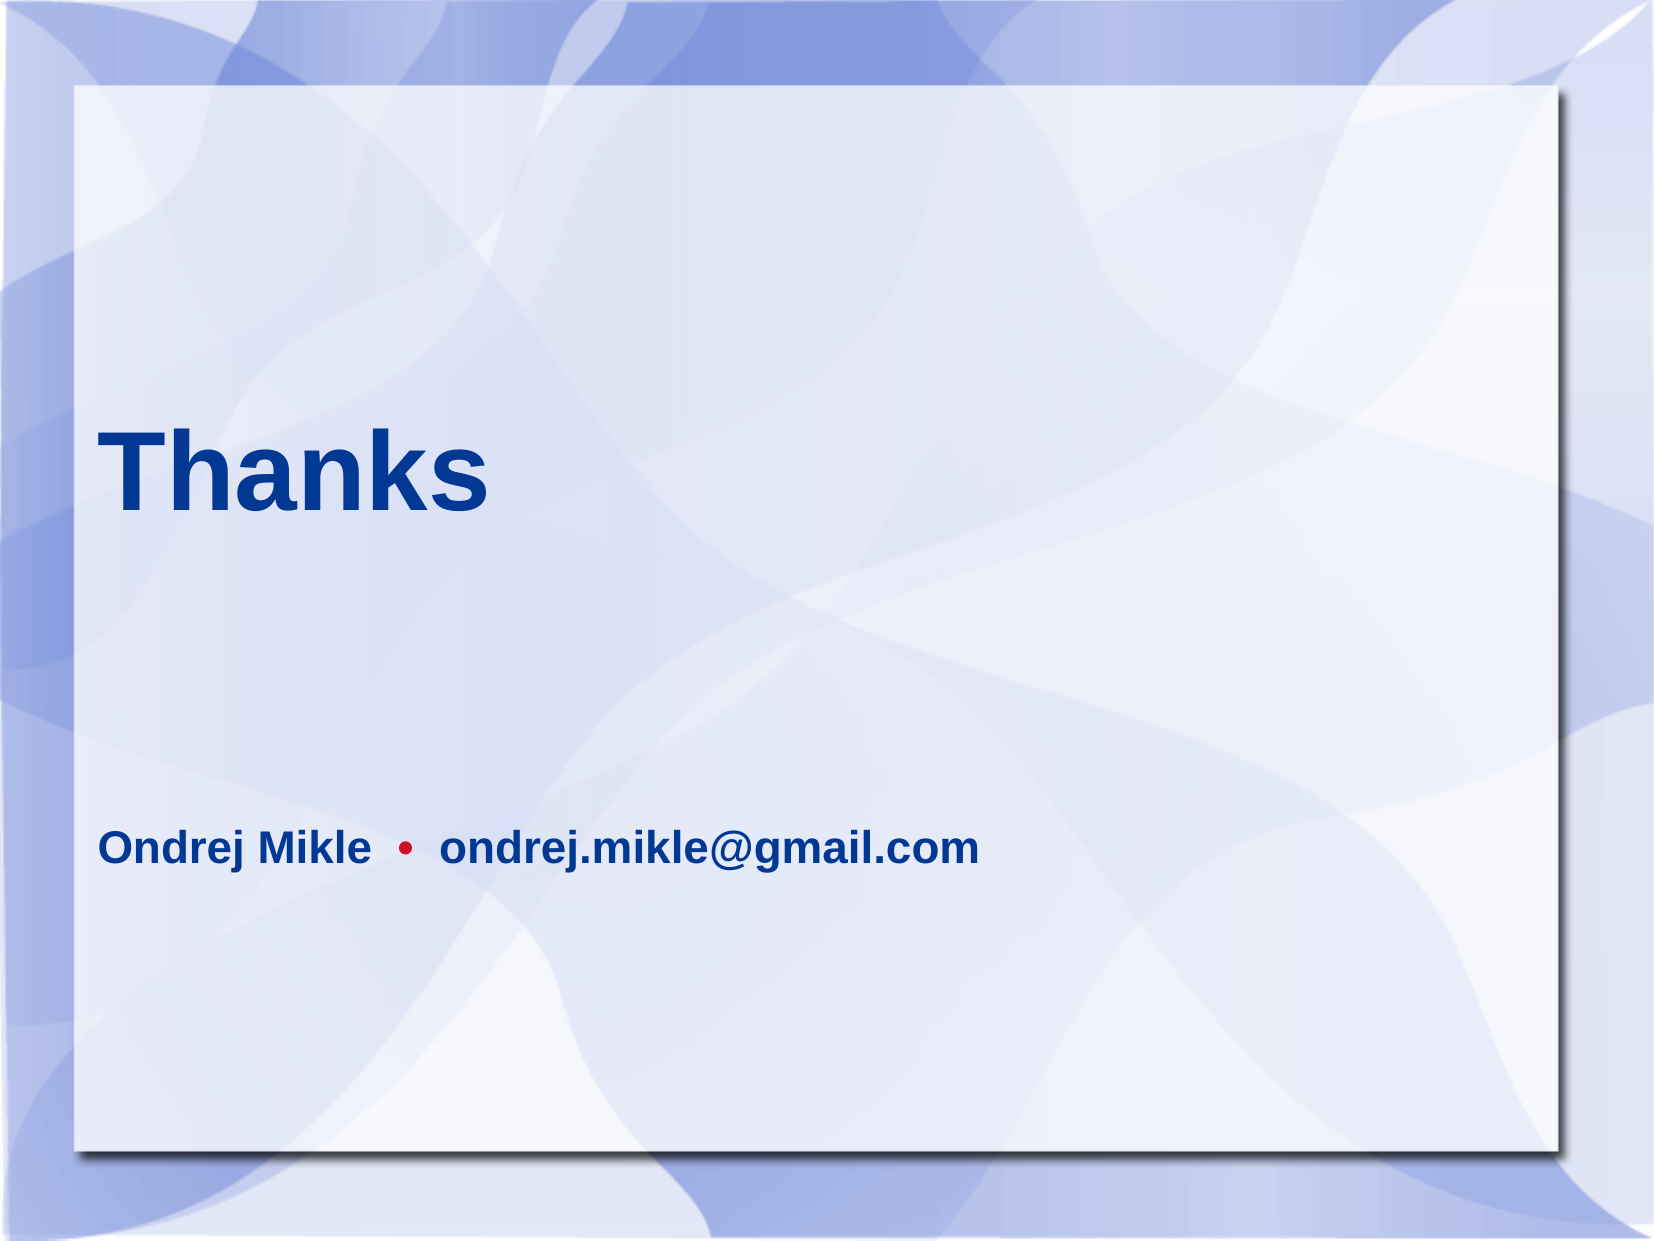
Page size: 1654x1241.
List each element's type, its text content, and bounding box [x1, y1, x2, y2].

picture [0, 0, 1654, 1241]
text_box Ondrej Mikle • ondrej.mikle@gmail.com [82, 814, 1252, 882]
text_box Thanks [82, 401, 1571, 542]
